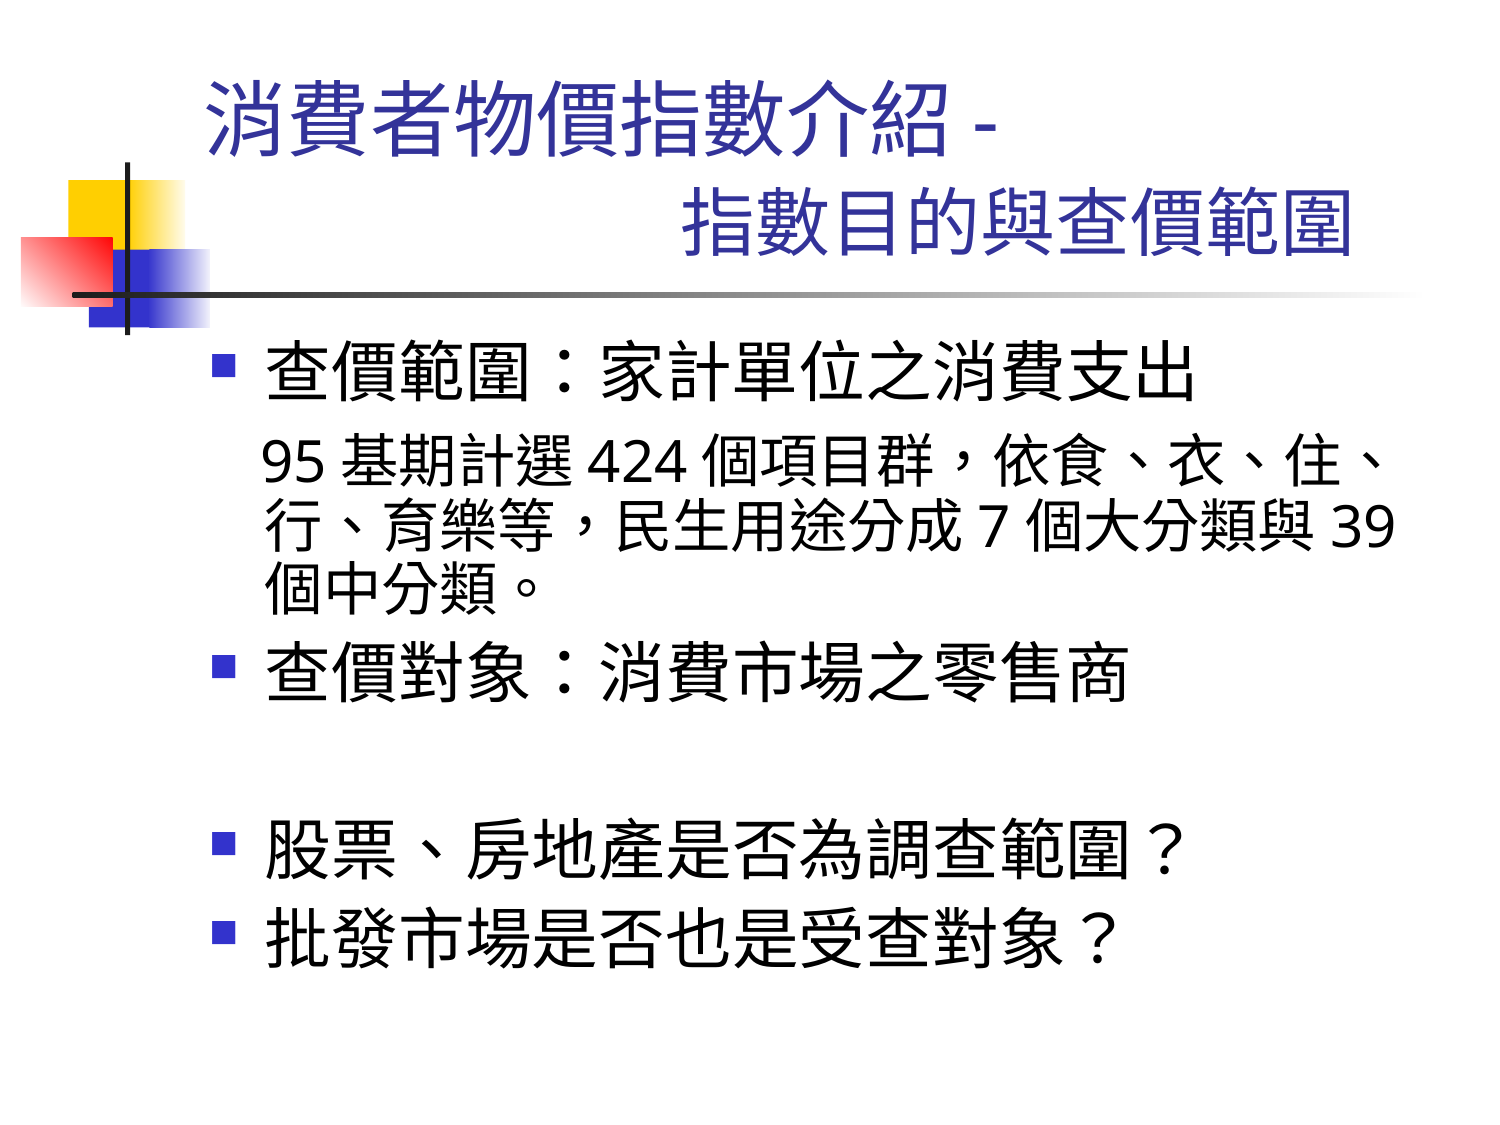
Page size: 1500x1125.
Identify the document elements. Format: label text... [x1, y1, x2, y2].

title 消費者物價指數介紹- 指數目的與查價範圍 [188, 35, 1468, 276]
list 查價範圍：家計單位之消費支出 95基期計選424個項目群，依食、衣、住、行、育樂等，民生用途分成7個大分類與39個中分類。 查價對象：消費市場之零售商 股票、房地產是否為調查範圍？ 批發市場是否也是受查對象？ [193, 331, 1469, 1007]
